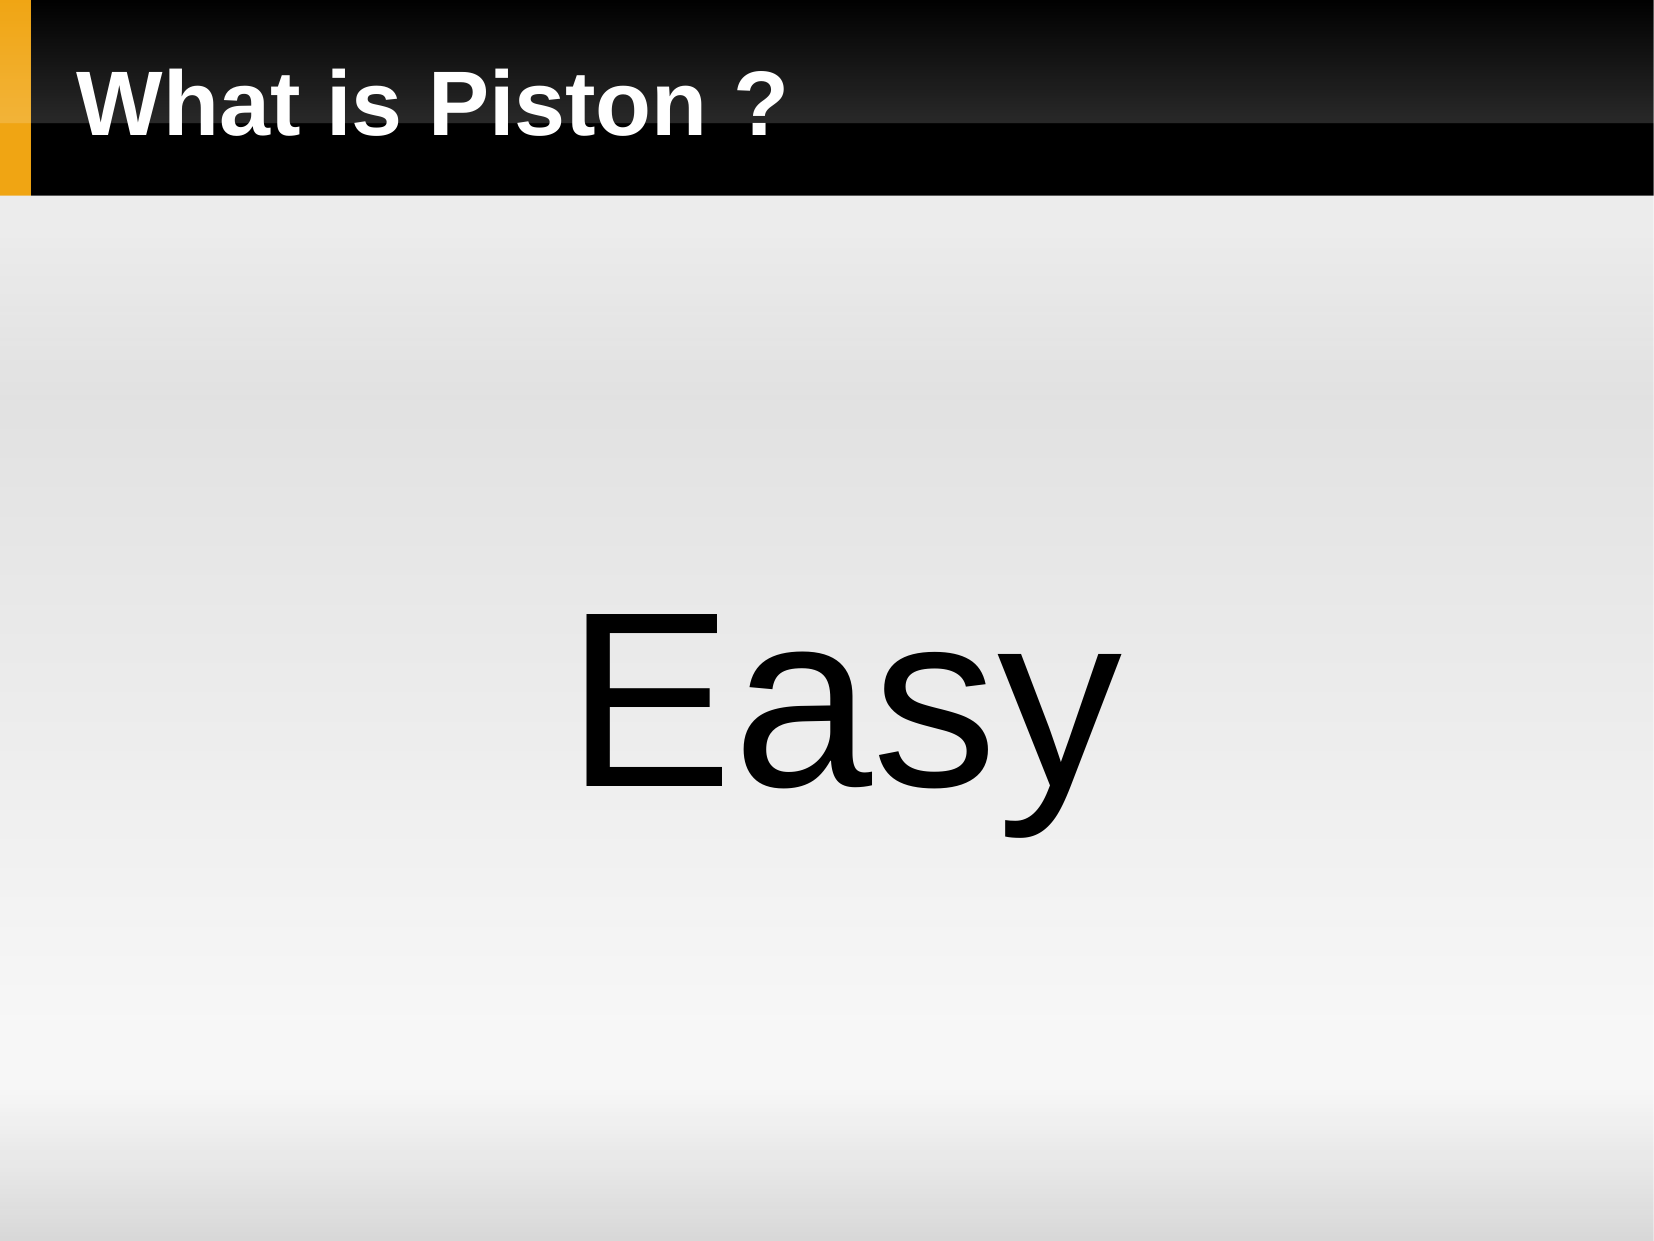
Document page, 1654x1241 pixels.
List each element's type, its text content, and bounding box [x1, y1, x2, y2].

subtitle Easy [82, 290, 1571, 1109]
title What is Piston ? [76, 0, 1565, 208]
picture [0, 0, 1654, 1241]
